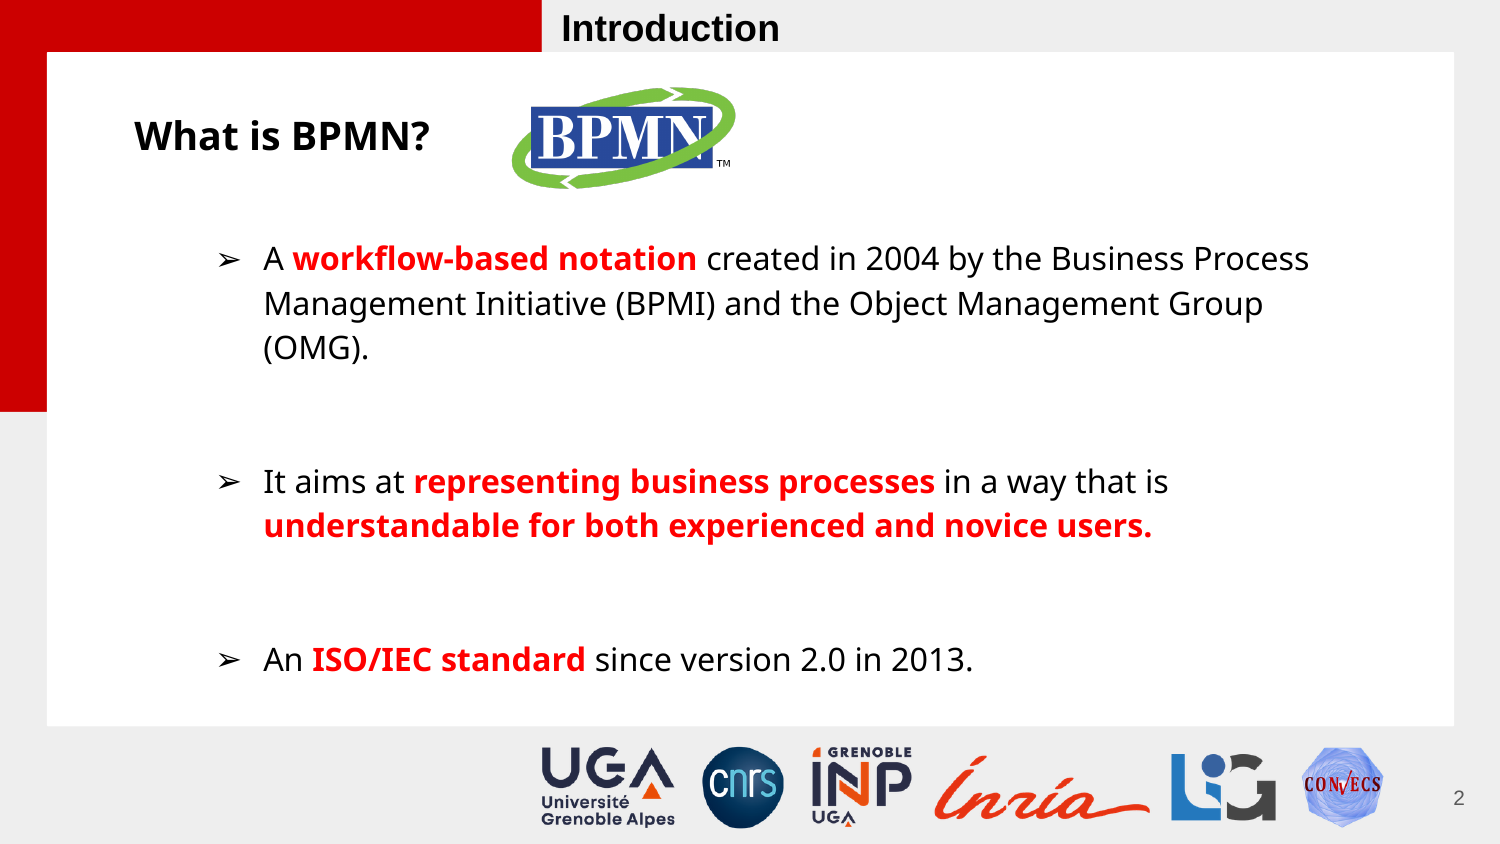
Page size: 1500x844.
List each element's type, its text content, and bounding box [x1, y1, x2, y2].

text_box What is BPMN? A workflow-based notation created in 2004 by the Business Process Management Initiative (BPMI) and the Object Management Group (OMG). It aims at representing business processes in a way that is understandable for both experienced and novice users. An ISO/IEC standard since version 2.0 in 2013. [119, 88, 1381, 744]
text_box Introduction [546, 0, 1441, 55]
picture [0, 0, 1500, 844]
slide_number <numéro> [1389, 764, 1480, 830]
